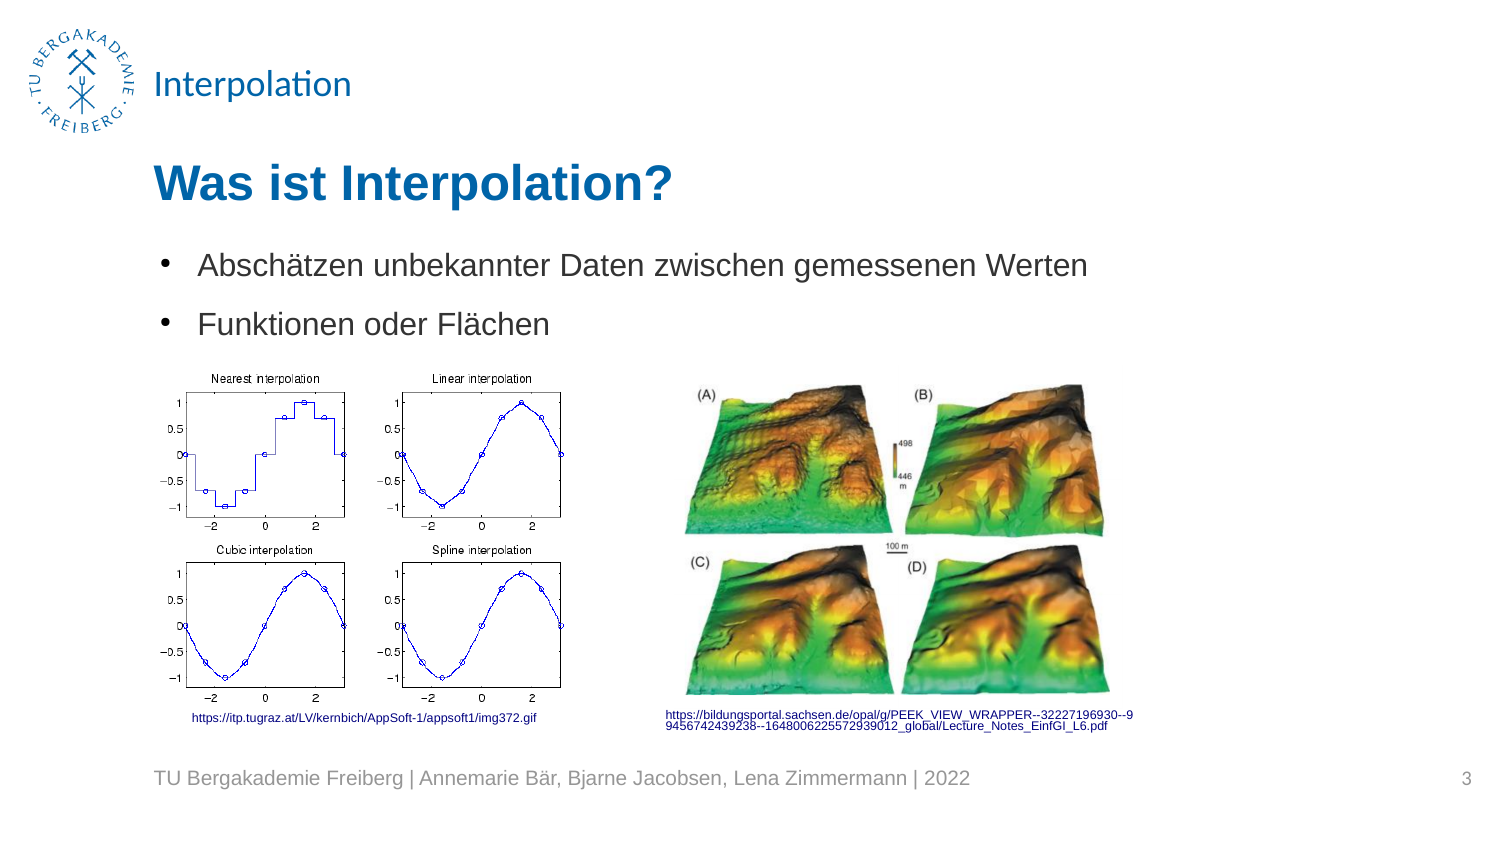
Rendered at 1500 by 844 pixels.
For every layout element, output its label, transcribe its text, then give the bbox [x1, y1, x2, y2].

picture [160, 366, 567, 704]
title Interpolation [153, 29, 1353, 133]
list Was ist Interpolation? [153, 150, 1353, 221]
picture [674, 365, 1123, 700]
text_box https://itp.tugraz.at/LV/kernbich/AppSoft-1/appsoft1/img372.gif [177, 703, 588, 733]
slide_number <Foliennummer> [1352, 764, 1473, 825]
picture [29, 29, 134, 133]
footer TU Bergakademie Freiberg | Annemarie Bär, Bjarne Jacobsen, Lena Zimmermann | 2022 [153, 764, 1353, 824]
text_box https://bildungsportal.sachsen.de/opal/g/PEEK_VIEW_WRAPPER--32227196930--99456742439238--1648006225572939012_global/Lecture_Notes_EinfGI_L6.pdf [650, 700, 1151, 756]
list Abschätzen unbekannter Daten zwischen gemessenen Werten Funktionen oder Flächen [147, 244, 1347, 343]
